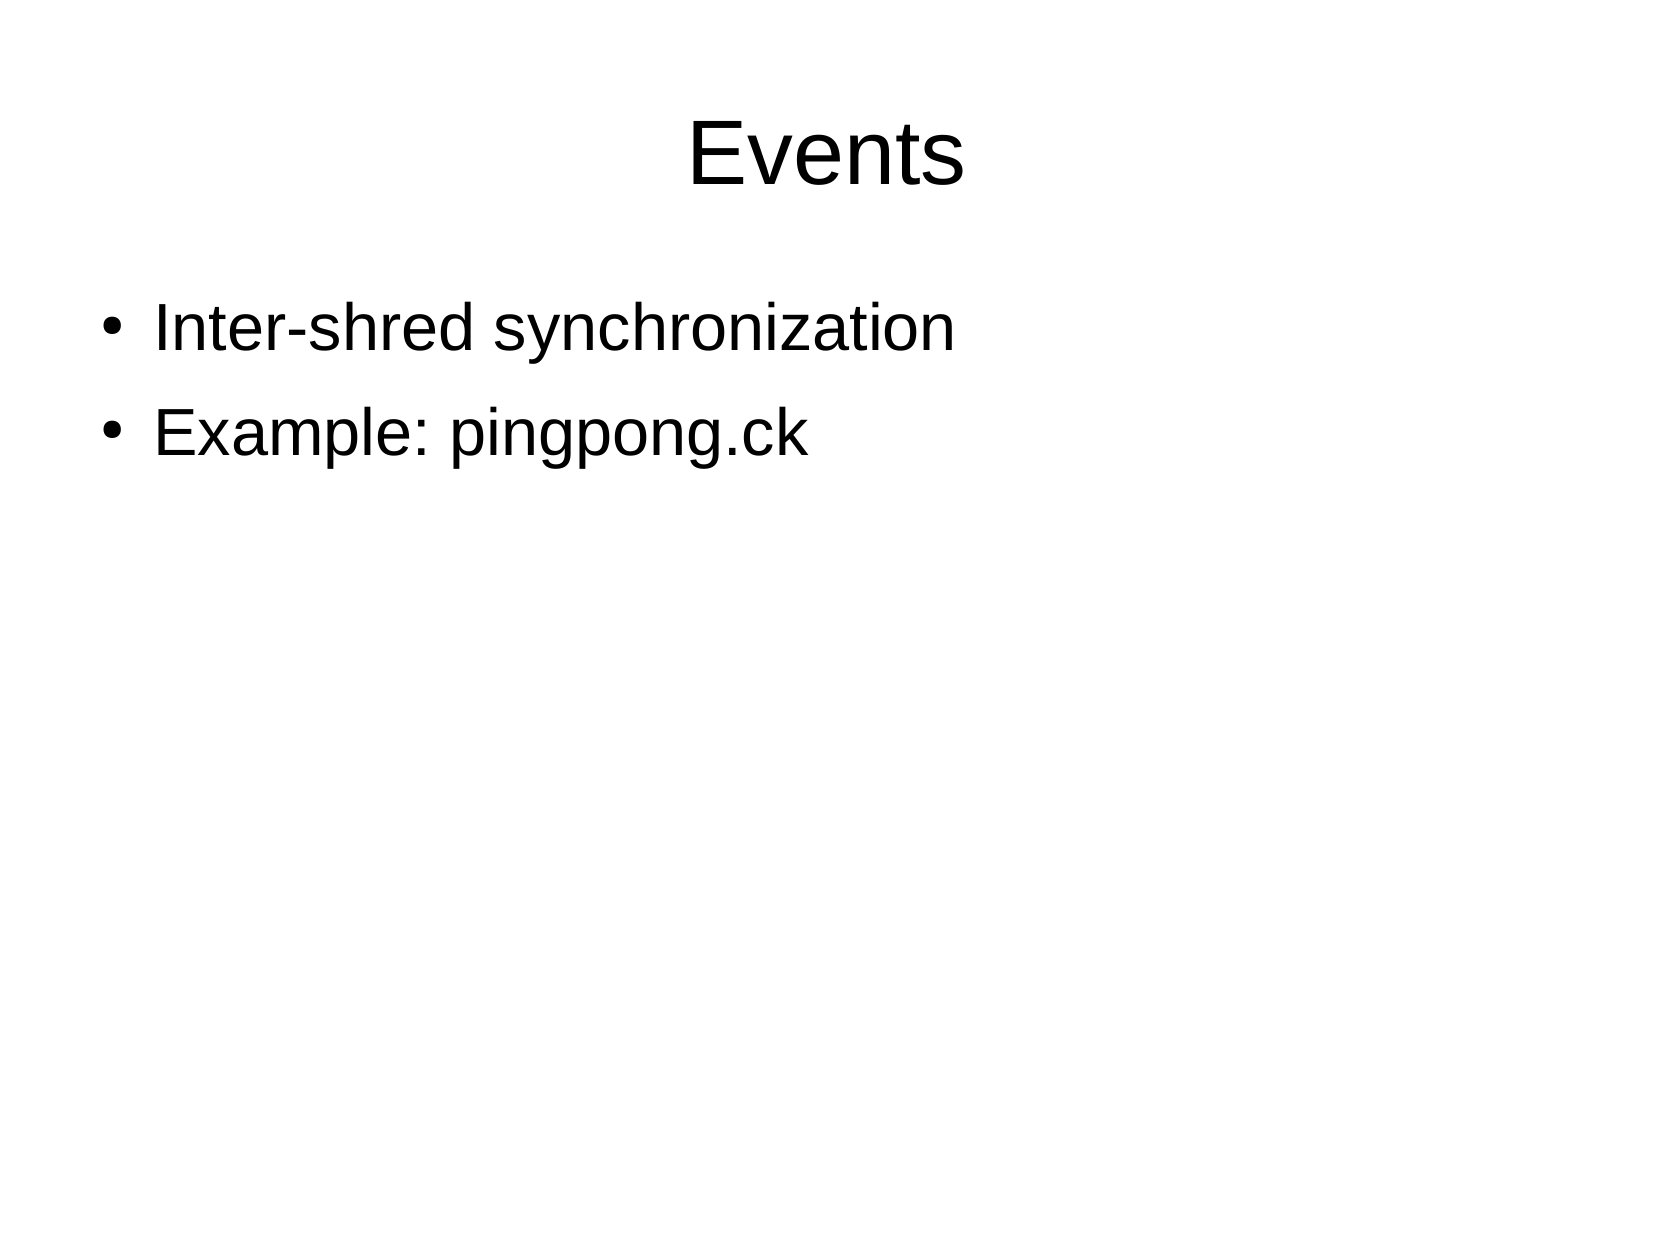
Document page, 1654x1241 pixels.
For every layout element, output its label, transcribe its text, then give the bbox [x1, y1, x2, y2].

list Inter-shred synchronization Example: pingpong.ck [82, 290, 1538, 1010]
title Events [82, 49, 1571, 257]
